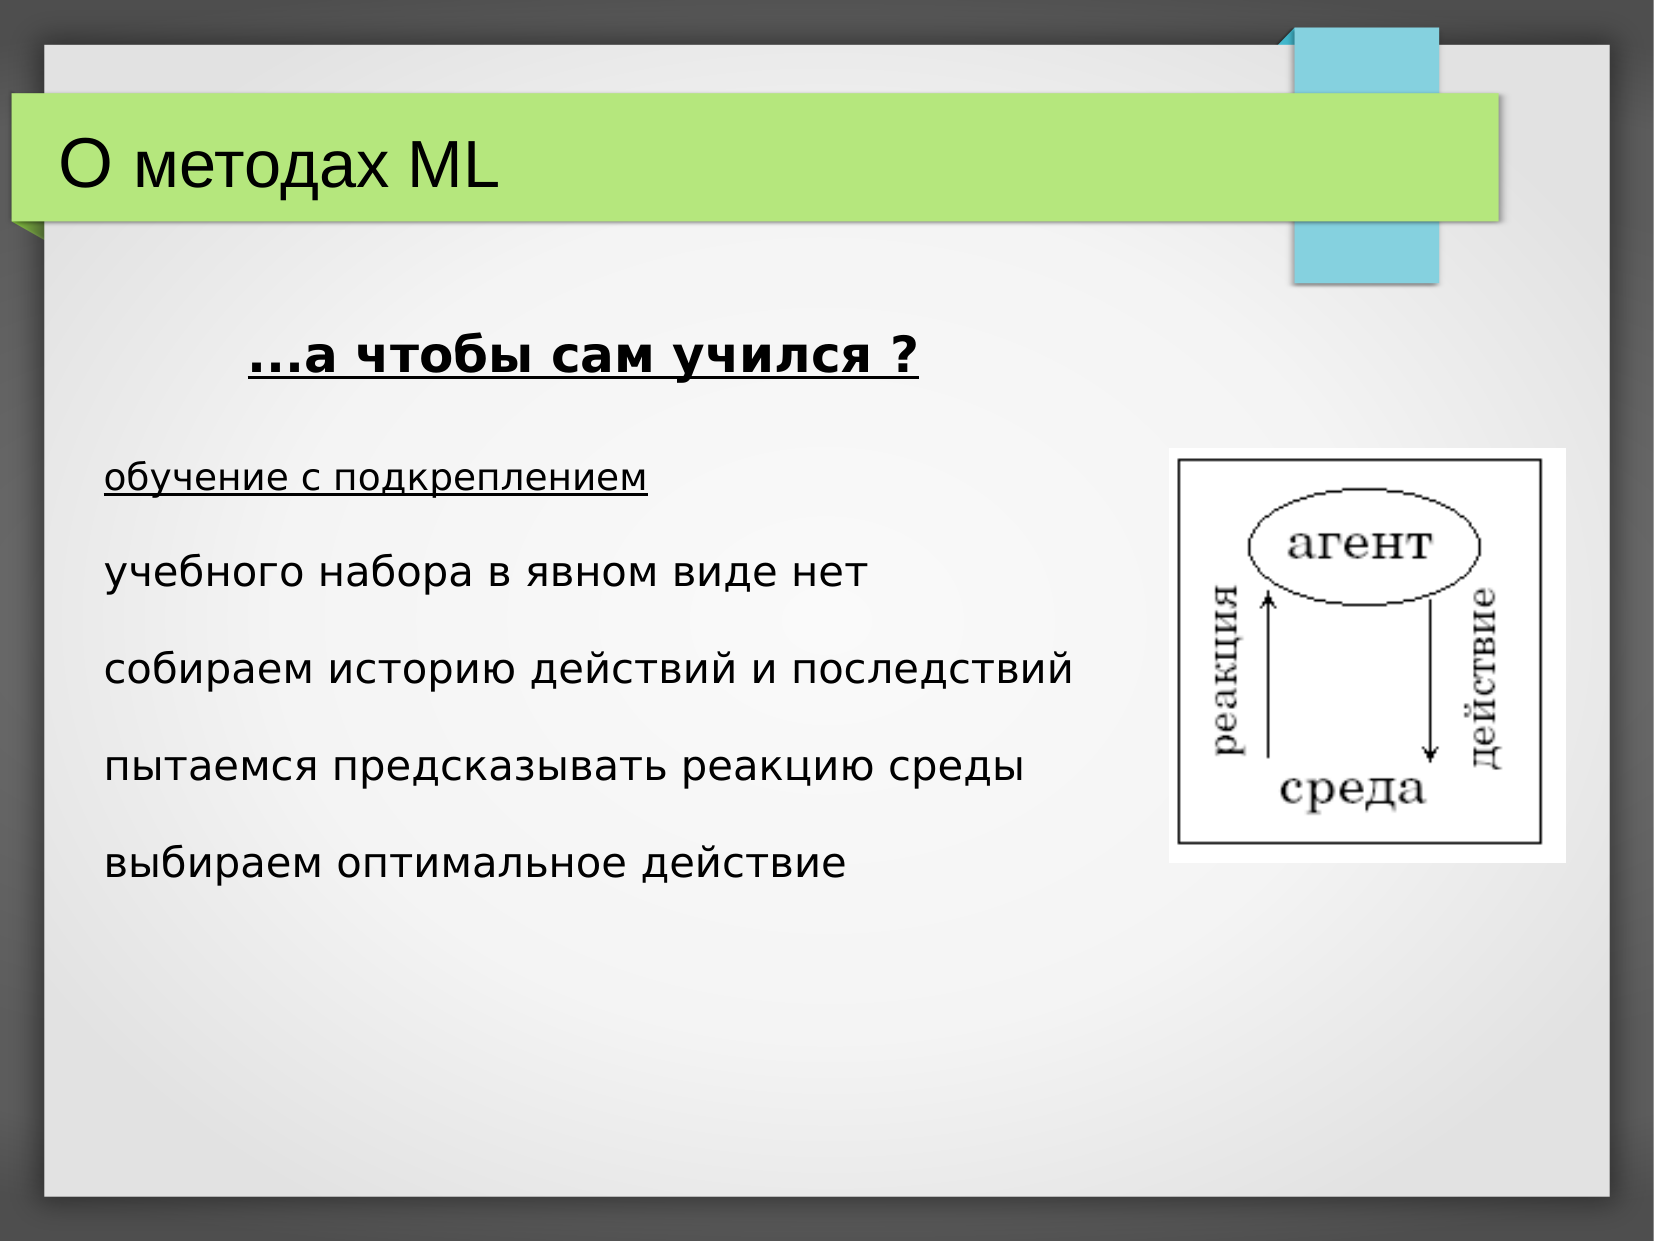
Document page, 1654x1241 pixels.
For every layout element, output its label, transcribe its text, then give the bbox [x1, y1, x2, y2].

title О методах ML [59, 123, 1394, 203]
text_box обучение с подкреплением учебного набора в явном виде нет собираем историю действий и последствий пытаемся предсказывать реакцию среды выбираем оптимальное действие [88, 448, 1170, 993]
text_box ...а чтобы сам учился ? [232, 318, 1063, 393]
picture [0, 0, 1654, 1241]
